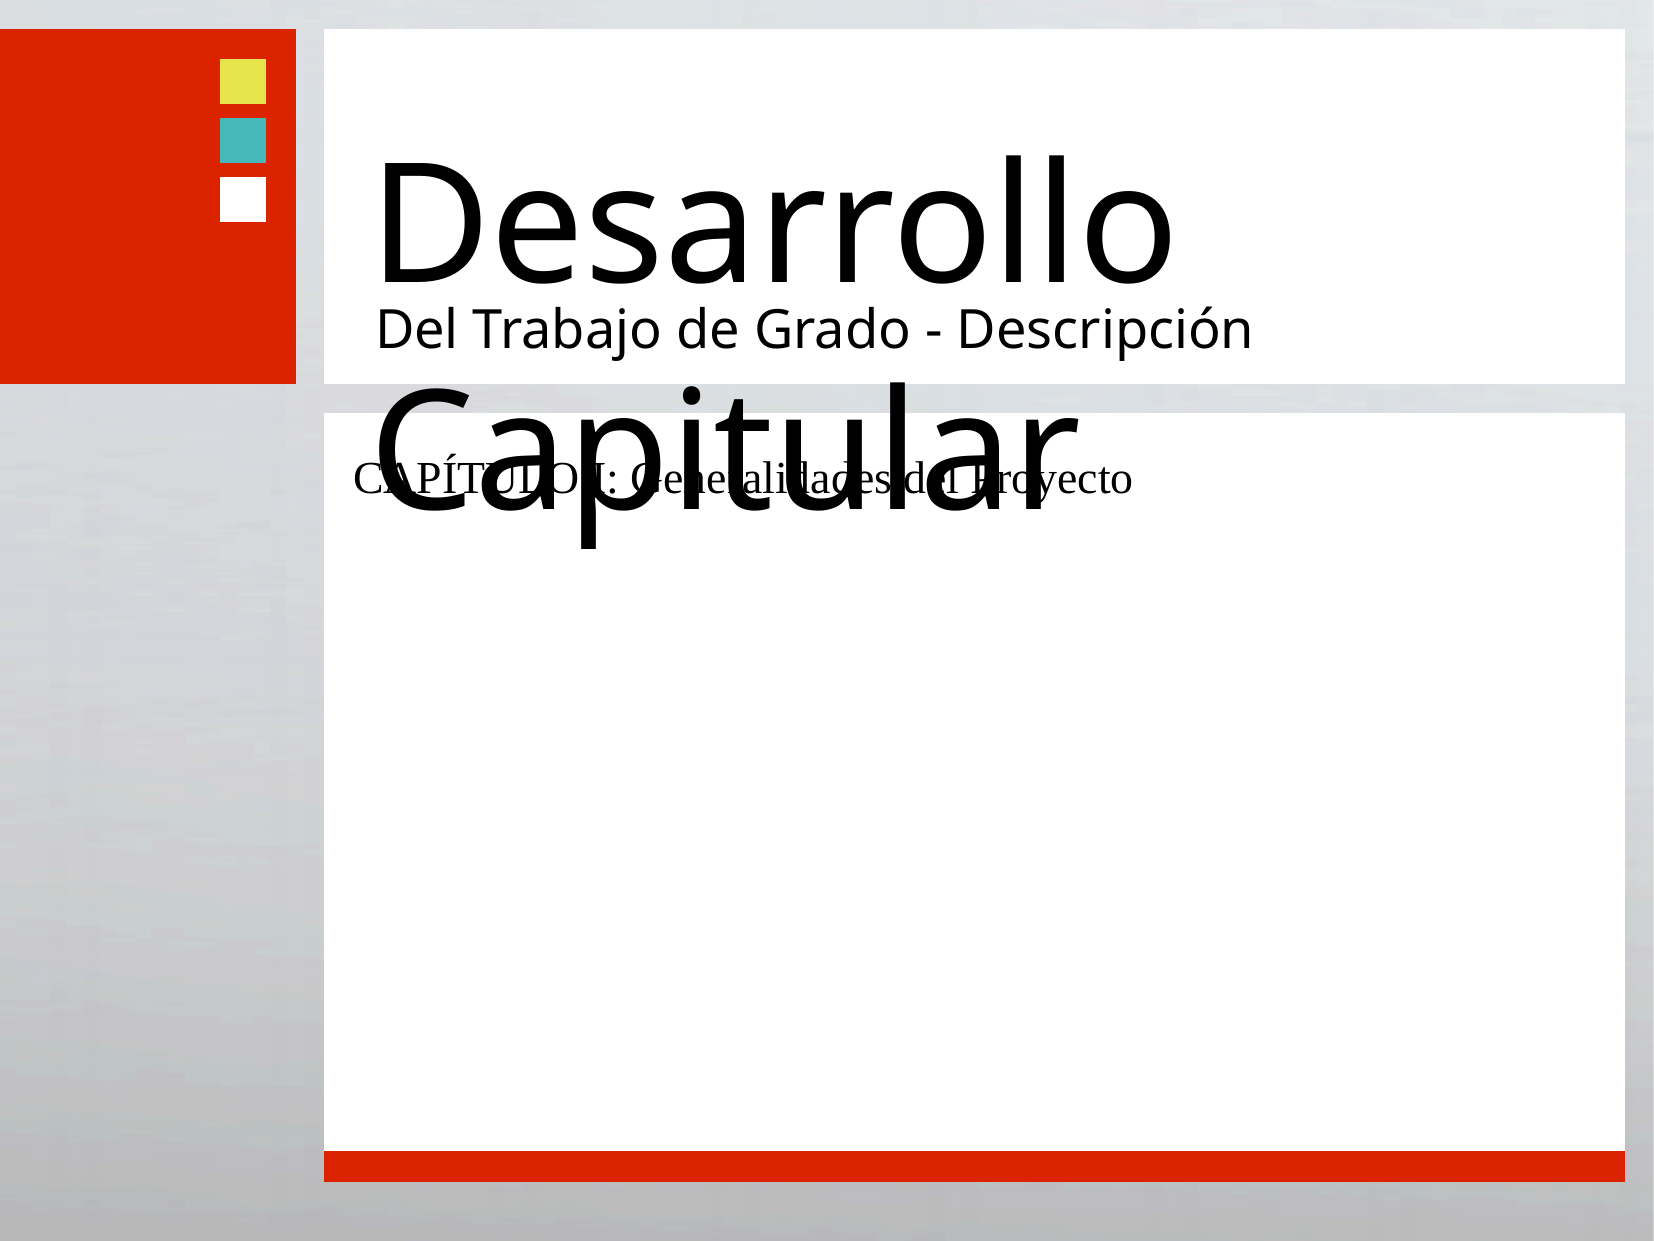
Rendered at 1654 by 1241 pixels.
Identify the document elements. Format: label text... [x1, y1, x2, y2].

text_box Del Trabajo de Grado - Descripción [360, 283, 1319, 366]
text_box CAPÍTULO I: Generalidades del Proyecto [338, 420, 1595, 1119]
text_box Desarrollo Capitular [354, 96, 1595, 313]
picture [0, 0, 1654, 1241]
